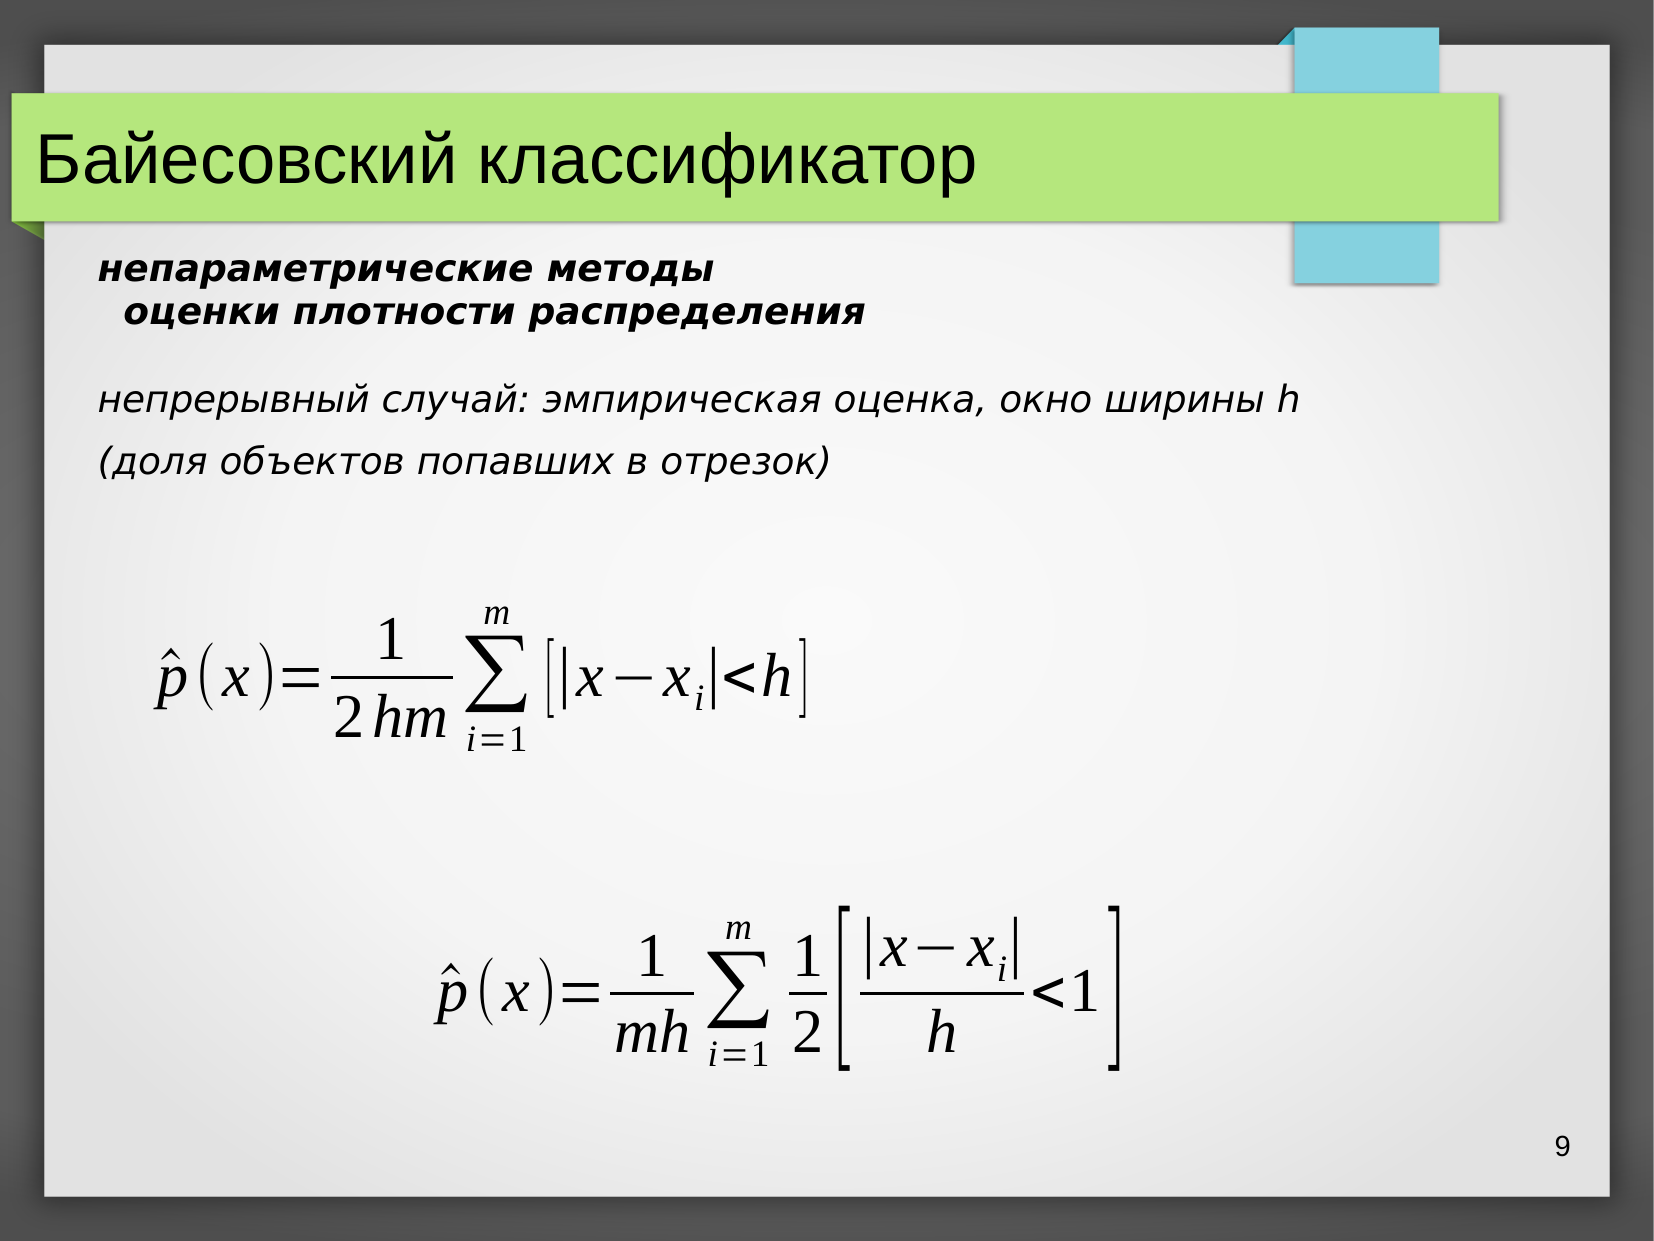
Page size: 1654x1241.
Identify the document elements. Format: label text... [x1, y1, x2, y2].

text_box непараметрические методы оценки плотности распределения непрерывный случай: эмпирическая оценка, окно ширины h (доля объектов попавших в отрезок) [82, 239, 1347, 553]
title Байесовский классификатор [35, 118, 1489, 199]
chart [145, 590, 815, 759]
chart [425, 903, 1130, 1075]
picture [0, 0, 1654, 1241]
